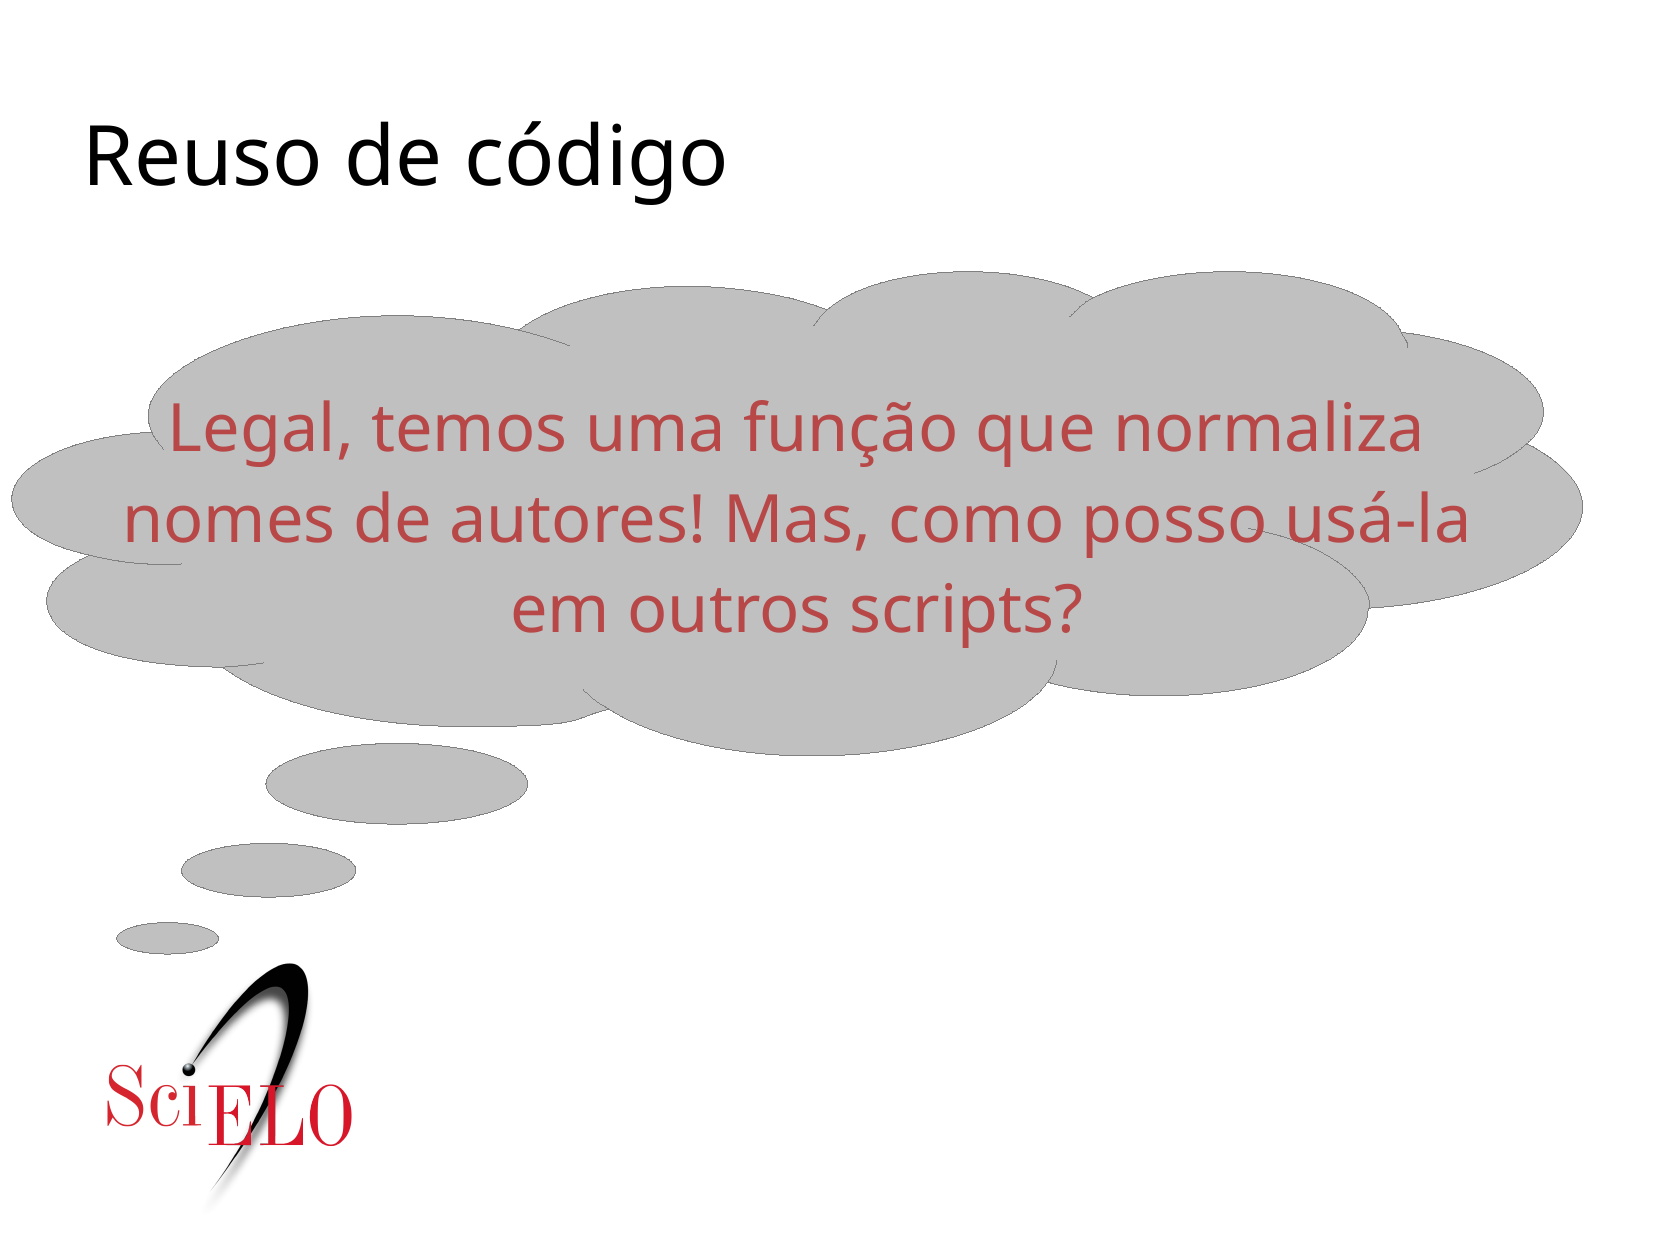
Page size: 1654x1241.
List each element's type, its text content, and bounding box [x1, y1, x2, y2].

text_box [11, 446, 70, 550]
subtitle Legal, temos uma função que normaliza nomes de autores! Mas, como posso usá-la em outros scripts? [70, 256, 1524, 777]
text_box [265, 777, 528, 825]
text_box [46, 565, 70, 637]
text_box [181, 843, 356, 898]
text_box [1524, 375, 1583, 573]
title Reuso de código [82, 49, 1571, 257]
text_box [116, 922, 219, 944]
picture [81, 944, 367, 1231]
